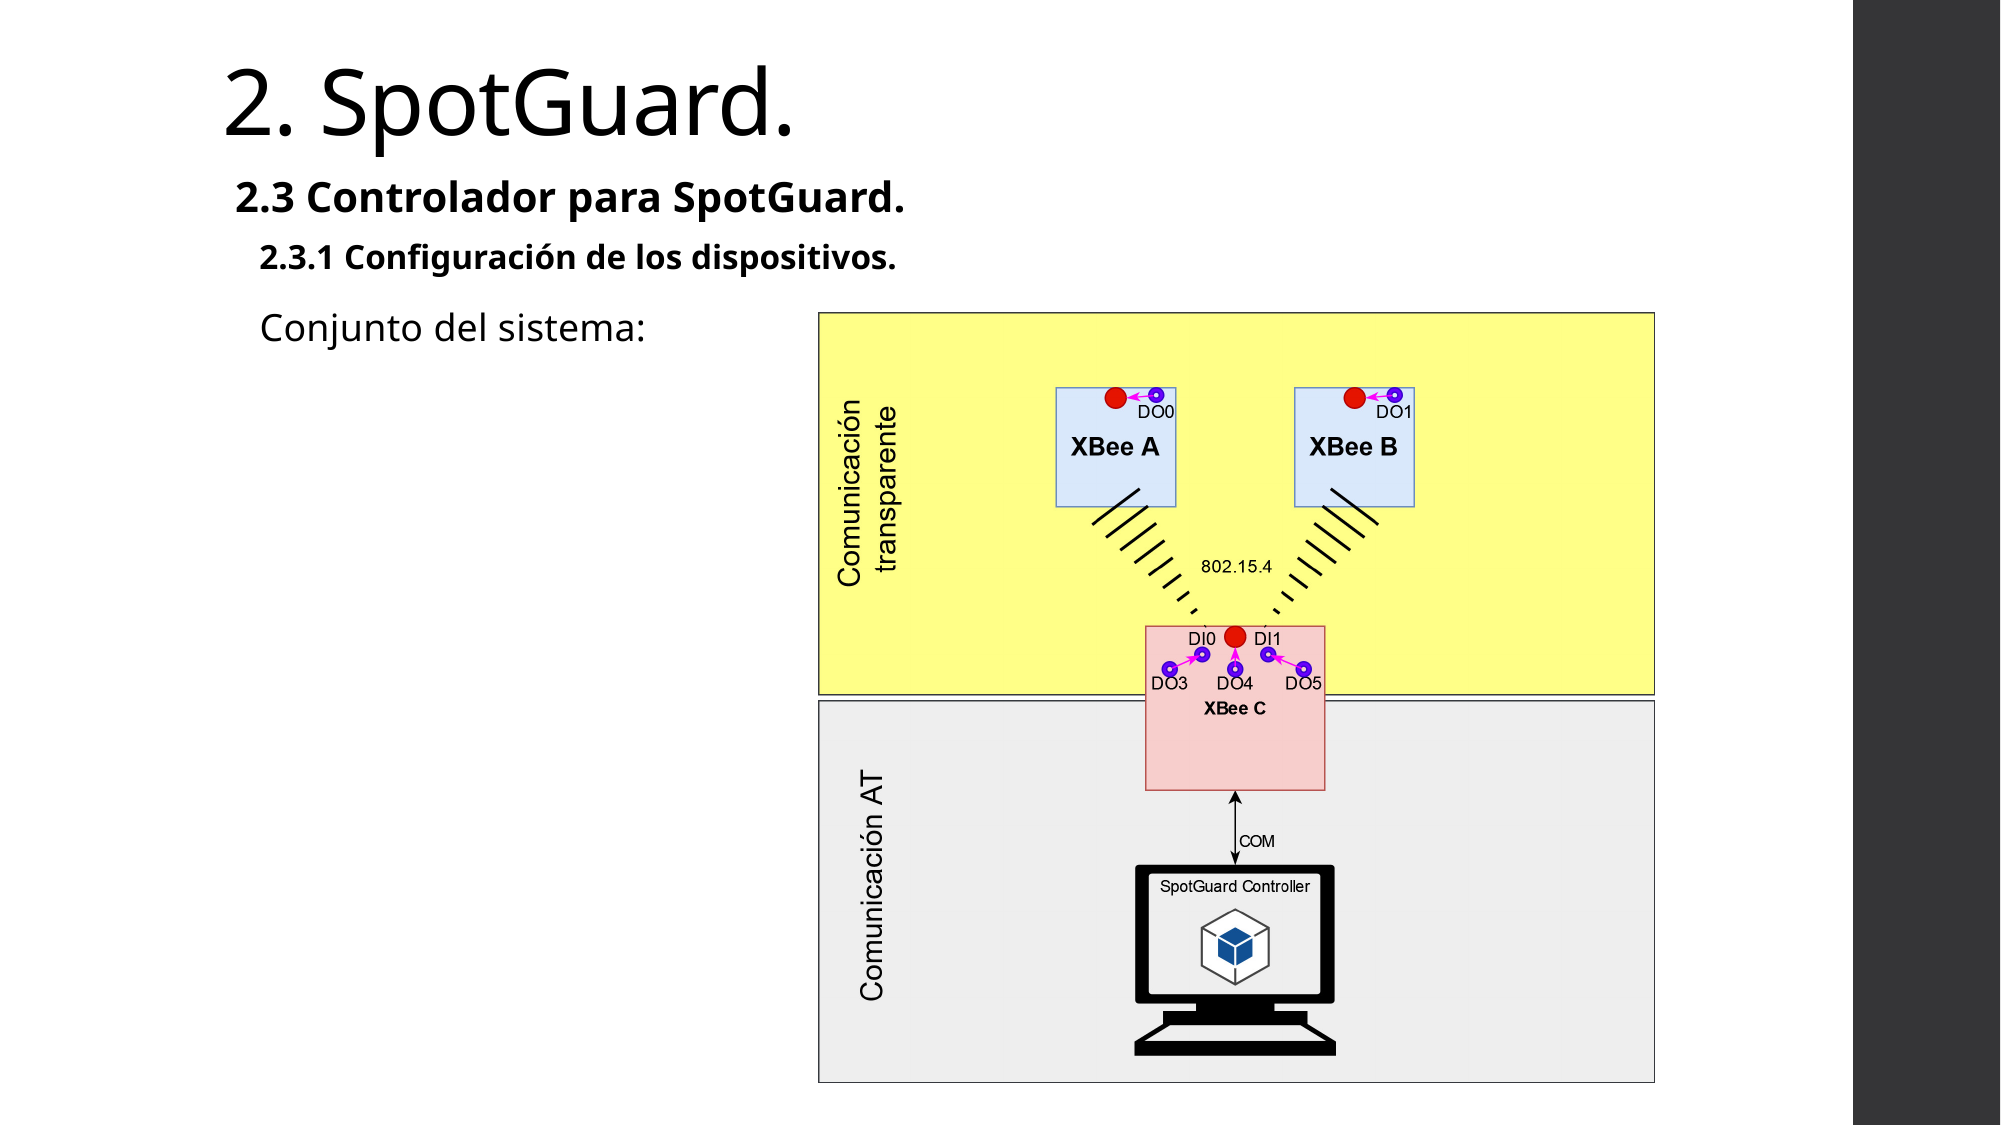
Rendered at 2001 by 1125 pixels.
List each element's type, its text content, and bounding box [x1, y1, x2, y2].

text_box 2. SpotGuard. [206, 30, 1797, 164]
picture [818, 312, 1655, 1083]
list Conjunto del sistema: [244, 299, 1655, 1014]
text_box 2.3 Controlador para SpotGuard. [220, 163, 1000, 229]
text_box 2.3.1 Configuración de los dispositivos. [244, 228, 1025, 285]
